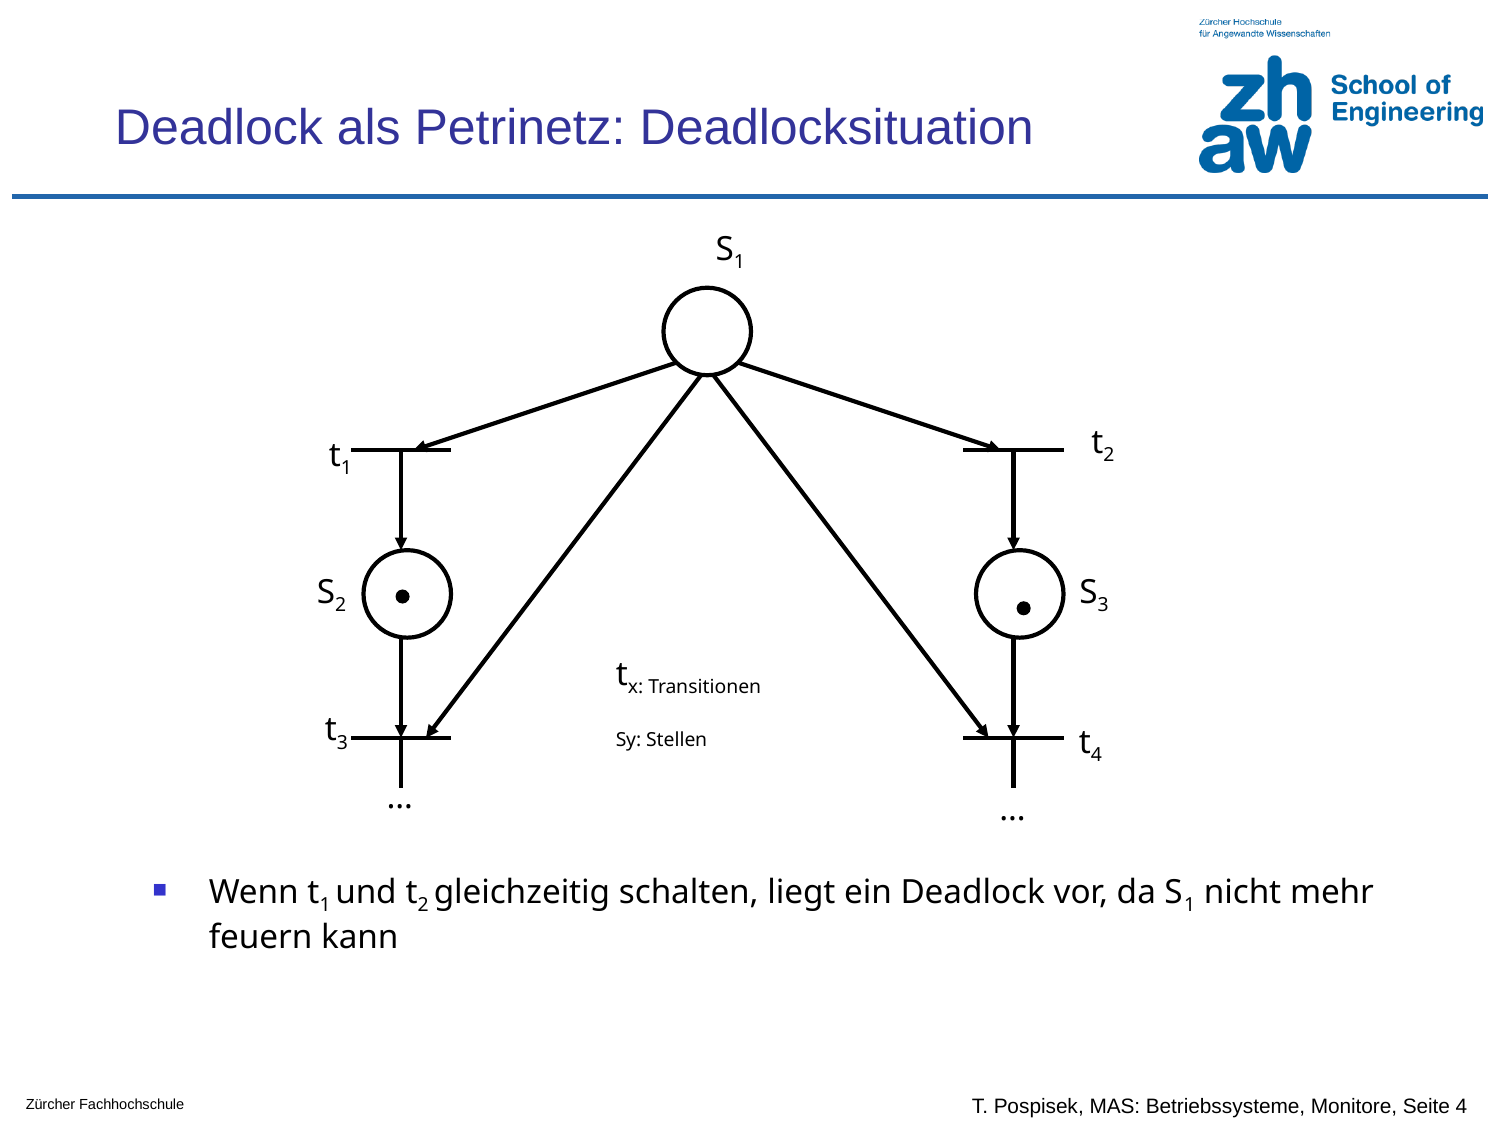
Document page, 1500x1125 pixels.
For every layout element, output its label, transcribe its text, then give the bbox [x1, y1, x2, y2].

text_box S1 [700, 220, 760, 281]
text_box t1 [314, 425, 367, 486]
text_box … [984, 779, 1056, 835]
picture [1199, 19, 1483, 173]
title Deadlock als Petrinetz: Deadlocksituation [99, 50, 1379, 163]
text_box t2 [1076, 412, 1130, 473]
text_box [396, 590, 409, 603]
text_box [1017, 602, 1030, 615]
text_box … [371, 768, 443, 823]
text_box S2 [302, 562, 362, 623]
text_box S3 [1064, 562, 1124, 623]
text_box t4 [1064, 712, 1117, 773]
text_box tx: Transitionen Sy: Stellen [601, 645, 794, 758]
list Wenn t1 und t2 gleichzeitig schalten, liegt ein Deadlock vor, da S1 nicht mehr feuern kann [137, 862, 1425, 1025]
text_box t3 [310, 700, 363, 761]
